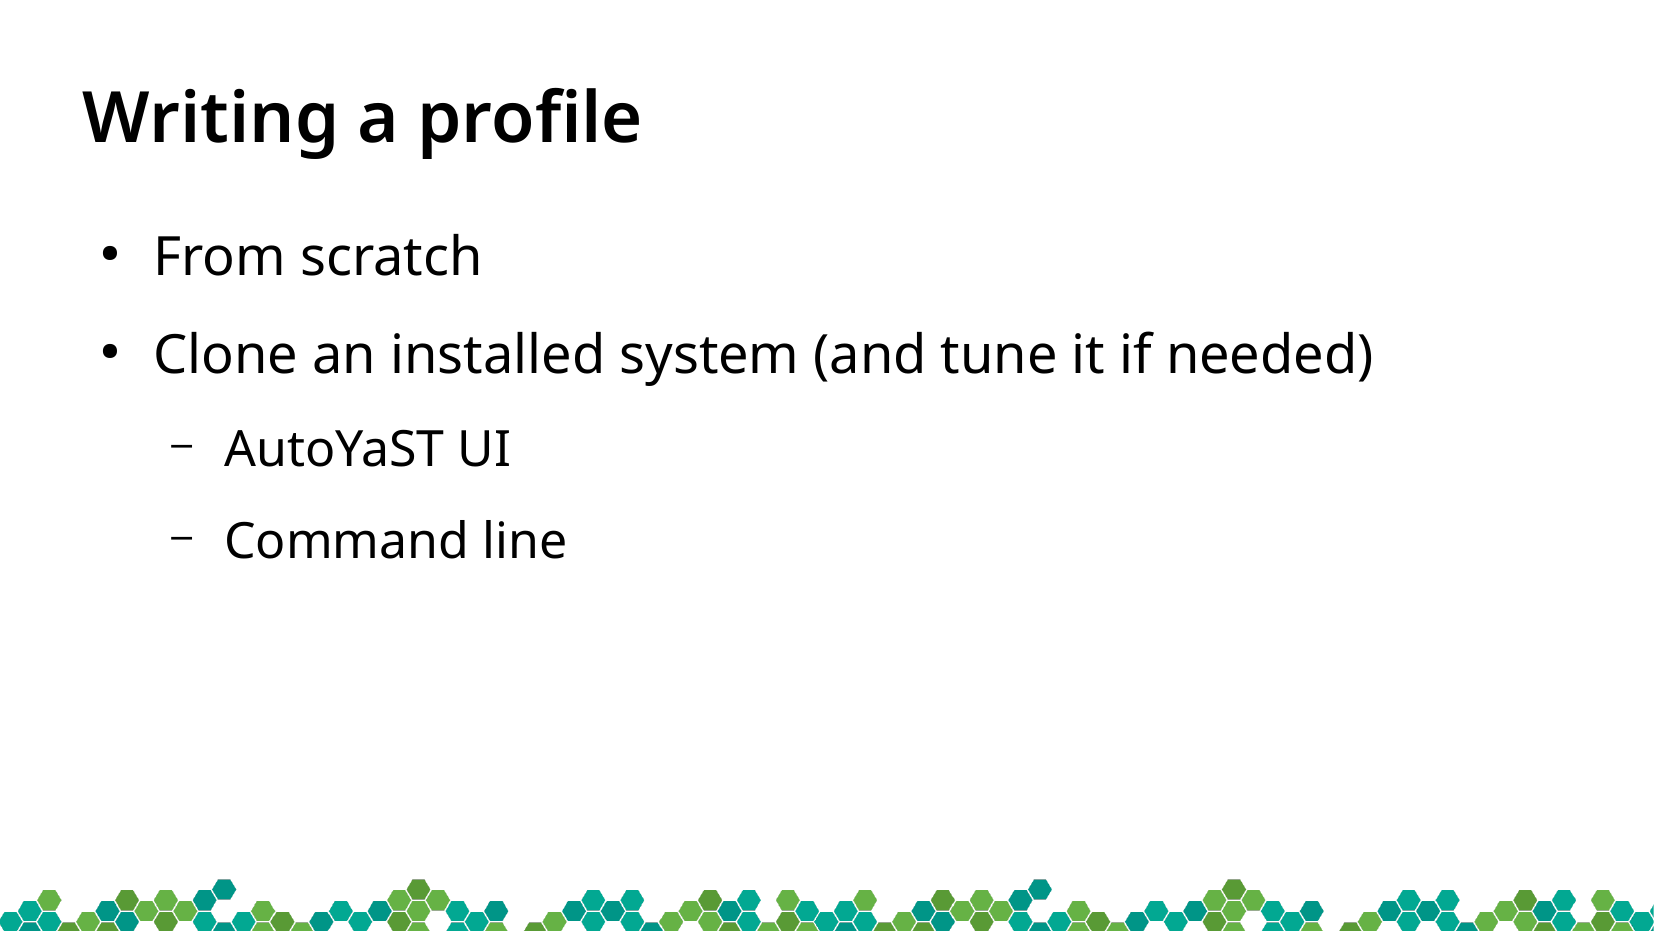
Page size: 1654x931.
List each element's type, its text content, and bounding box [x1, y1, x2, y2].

picture [0, 871, 1654, 931]
title Writing a profile [82, 37, 1571, 193]
list From scratch Clone an installed system (and tune it if needed) AutoYaST UI Command line [82, 217, 1571, 758]
